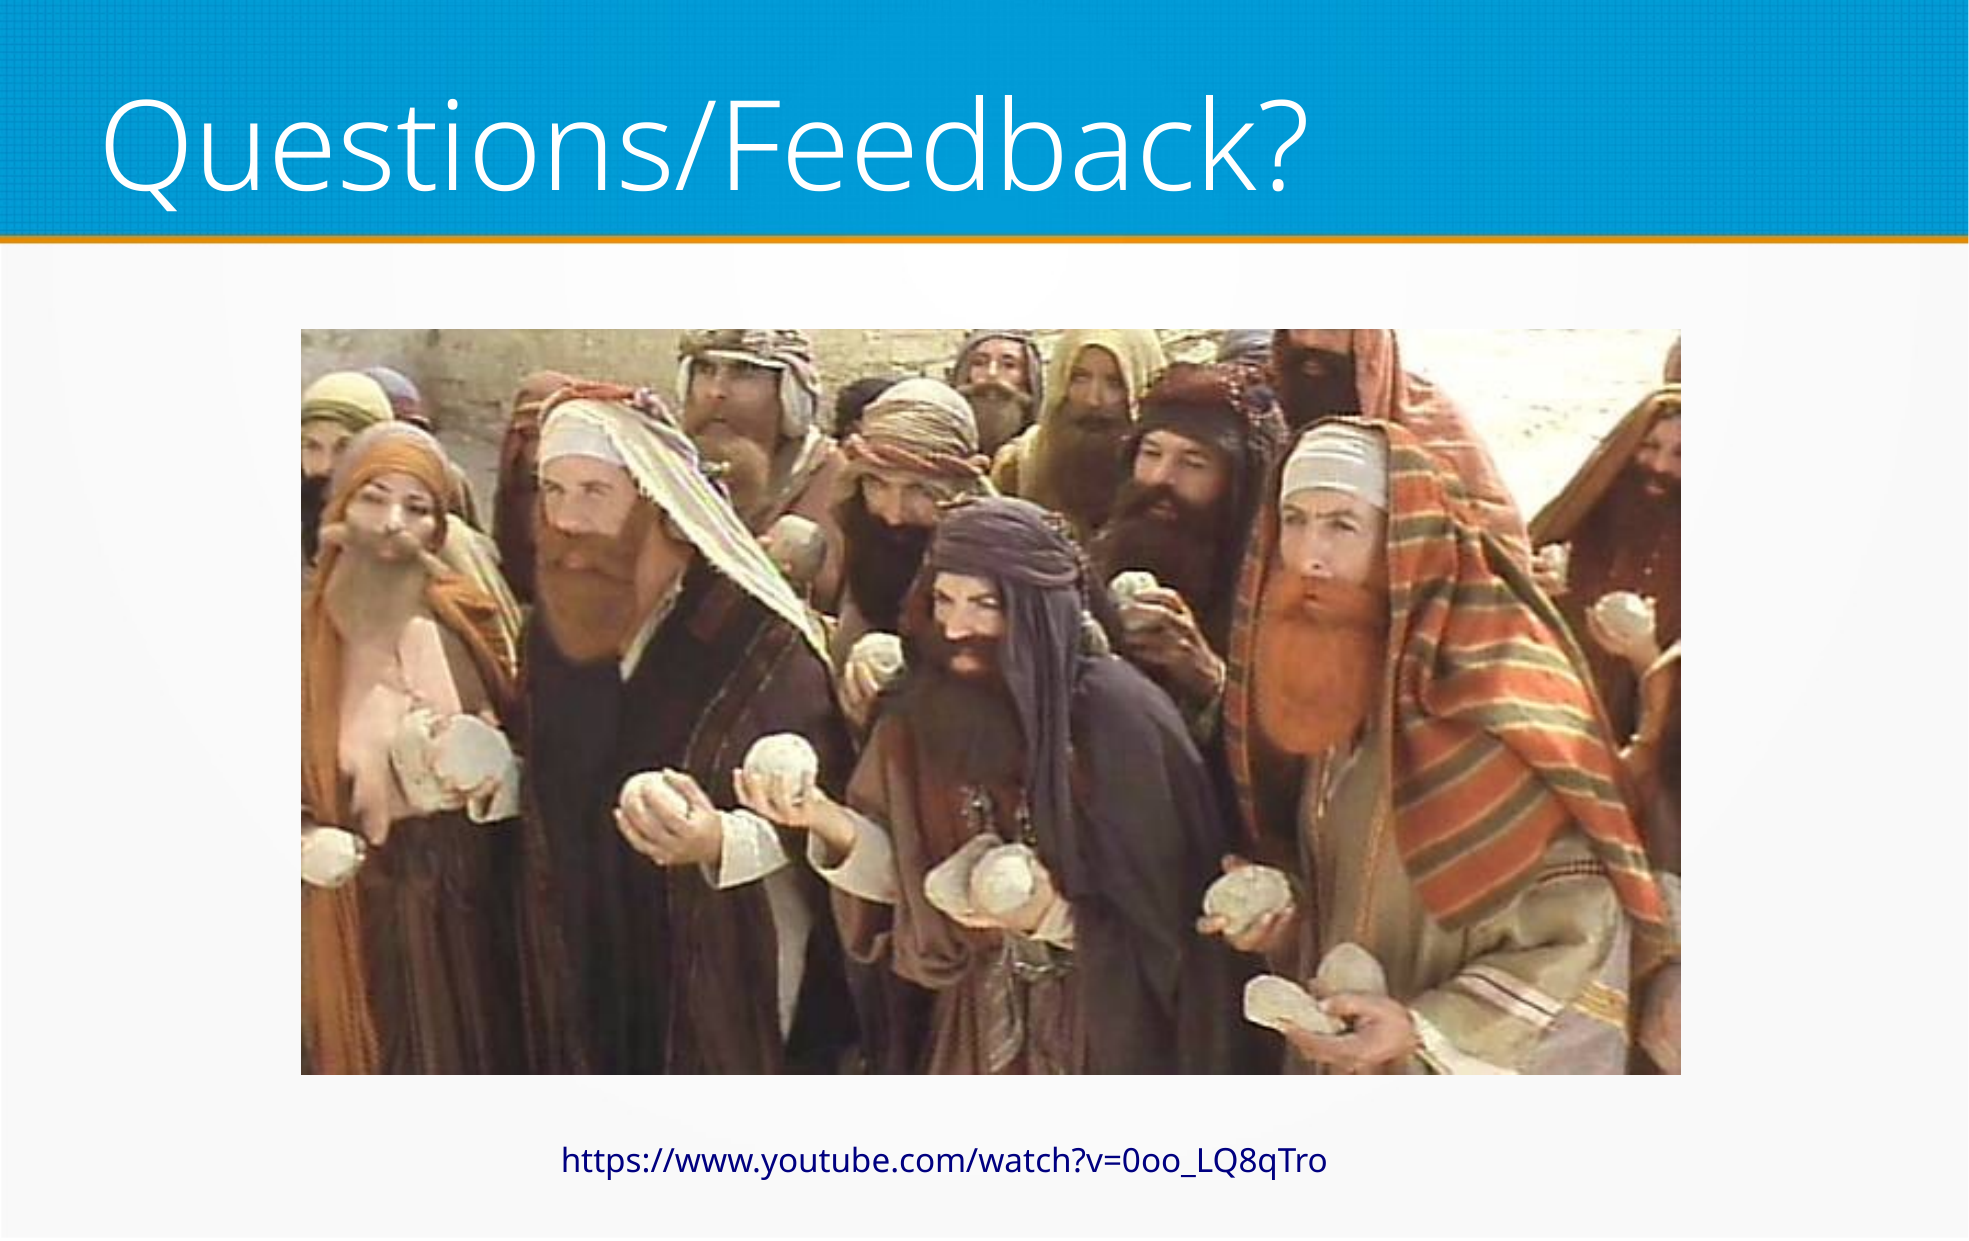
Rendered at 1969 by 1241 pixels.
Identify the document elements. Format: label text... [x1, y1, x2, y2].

title Questions/Feedback? [98, 19, 1870, 227]
text_box https://www.youtube.com/watch?v=0oo_LQ8qTro [555, 1103, 1409, 1216]
picture [0, 233, 1969, 1241]
